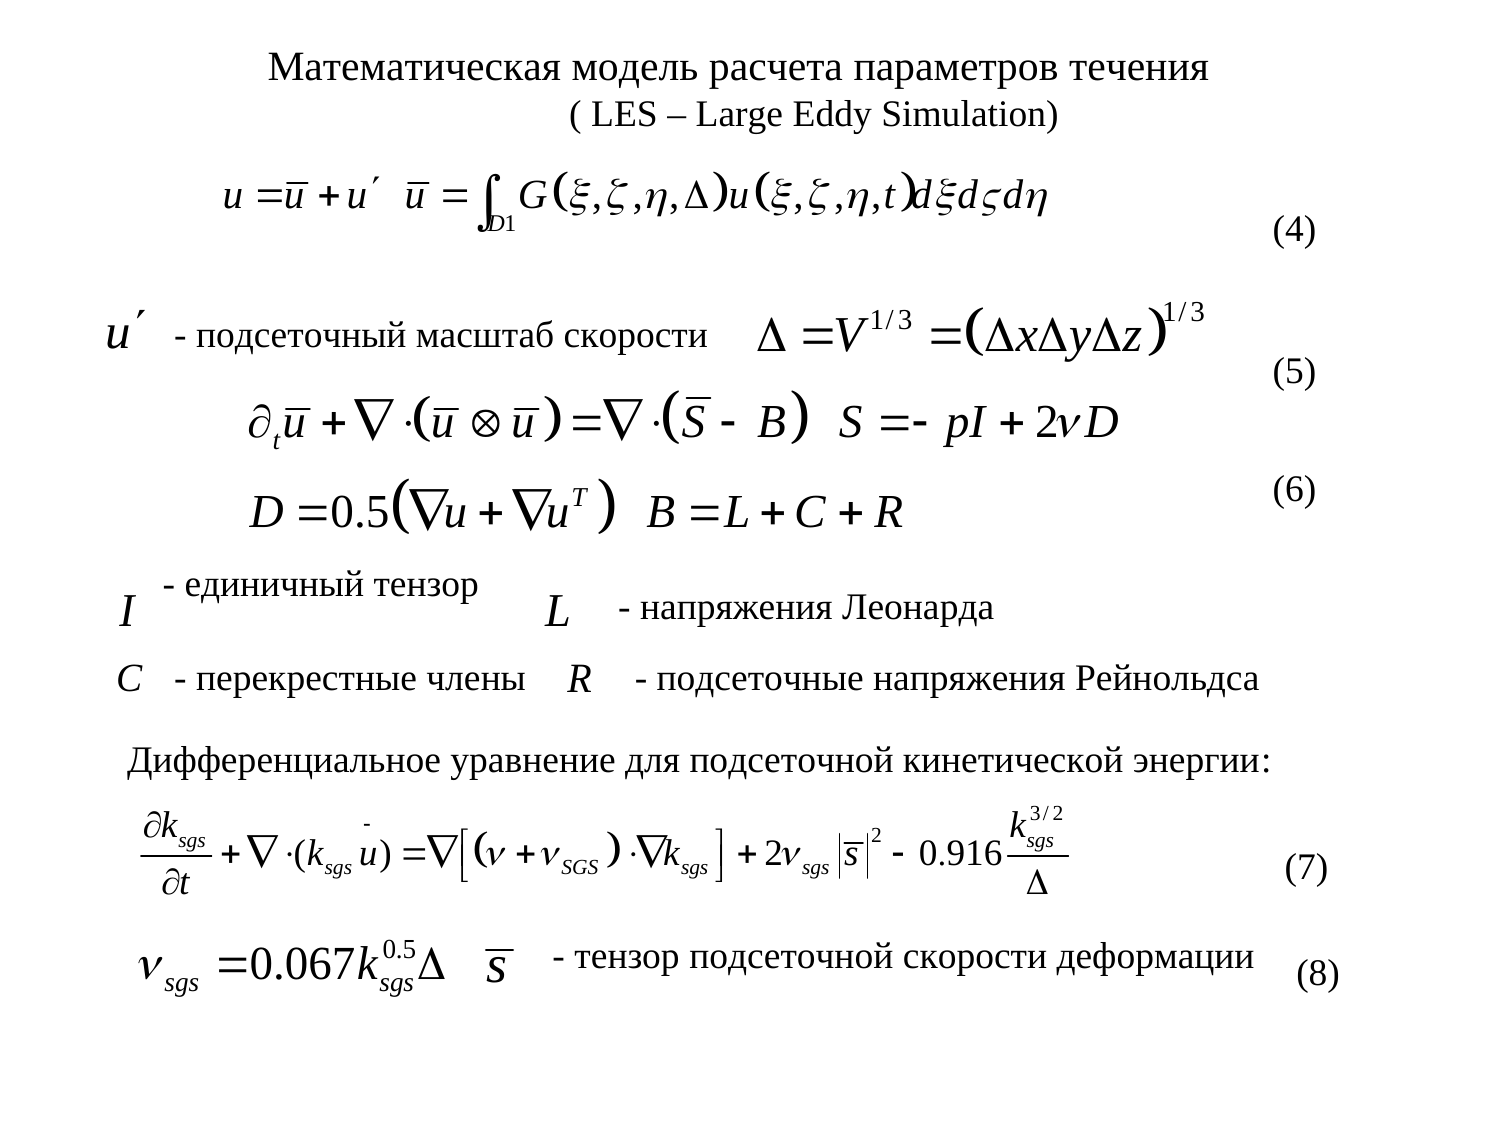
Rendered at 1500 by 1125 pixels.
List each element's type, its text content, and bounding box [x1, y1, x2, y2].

text_box (8) [1281, 940, 1365, 1002]
chart [100, 302, 152, 360]
chart [135, 798, 1188, 903]
text_box (7) [1269, 834, 1344, 895]
text_box - перекрестные члены [159, 645, 550, 706]
chart [537, 586, 578, 634]
text_box Математическая модель расчета параметров течения ( LES – Large Eddy Simulation) [230, 31, 1258, 142]
text_box - напряжения Леонарда [596, 574, 1022, 635]
text_box - тензор подсеточной скорости деформации [537, 922, 1270, 1019]
text_box Дифференциальное уравнение для подсеточной кинетической энергии: [112, 727, 1377, 789]
chart [560, 657, 599, 699]
chart [112, 657, 149, 700]
chart [135, 928, 521, 1007]
chart [112, 586, 145, 634]
text_box (6) [1257, 456, 1332, 517]
chart [218, 160, 1058, 238]
text_box - подсеточный масштаб скорости [159, 302, 752, 363]
text_box - единичный тензор [147, 551, 502, 657]
text_box (4) [1257, 196, 1332, 257]
chart [242, 385, 1164, 558]
chart [750, 290, 1211, 377]
text_box (5) [1257, 337, 1332, 399]
text_box - подсеточные напряжения Рейнольдса [620, 645, 1283, 706]
